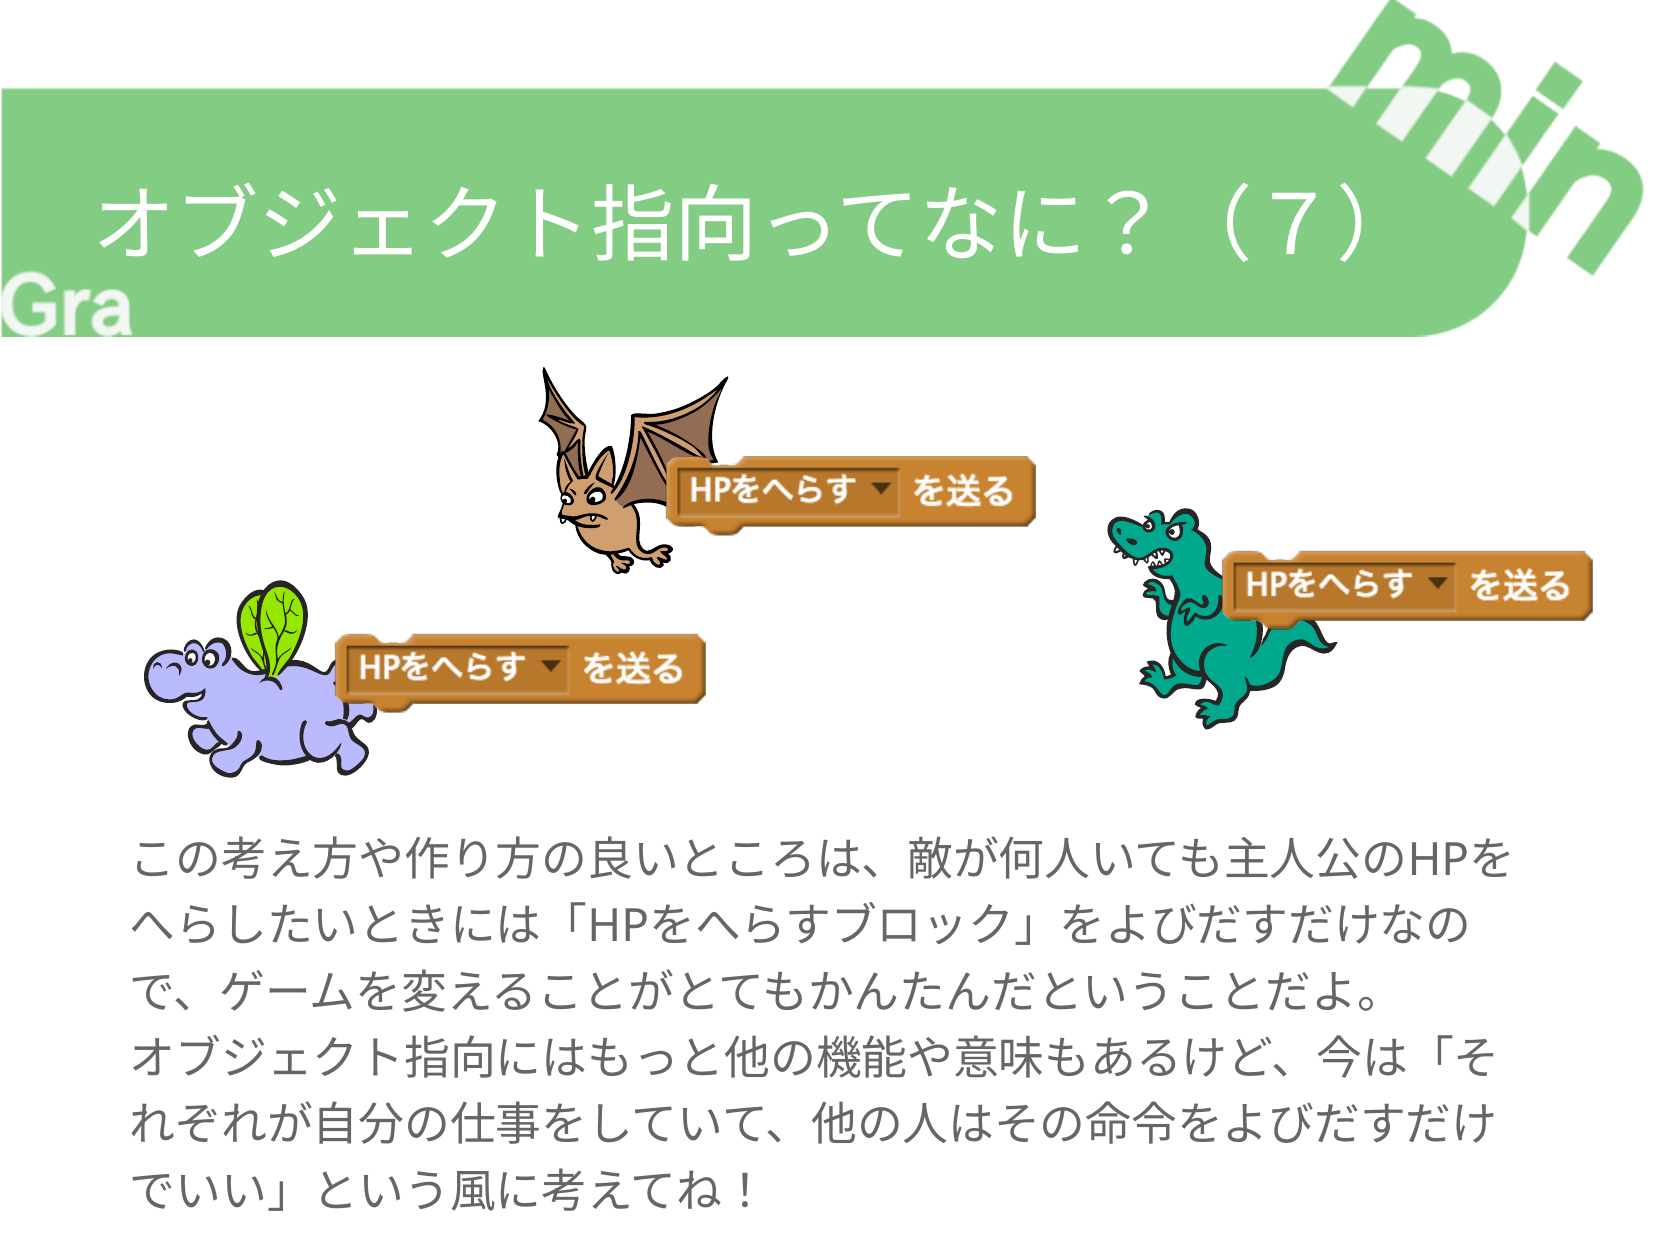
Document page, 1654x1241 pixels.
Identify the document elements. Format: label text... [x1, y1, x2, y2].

text_box この考え方や作り方の良いところは、敵が何人いても主人公のHPをへらしたいときには「HPをへらすブロック」をよびだすだけなので、ゲームを変えることがとてもかんたんだということだよ。 オブジェクト指向にはもっと他の機能や意味もあるけど、今は「それぞれが自分の仕事をしていて、他の人はその命令をよびだすだけでいい」という風に考えてね！ [115, 814, 1539, 1218]
title オブジェクト指向ってなに？（７） [11, 147, 1501, 290]
picture [141, 366, 1062, 780]
picture [1, 0, 1654, 337]
picture [1098, 492, 1619, 745]
